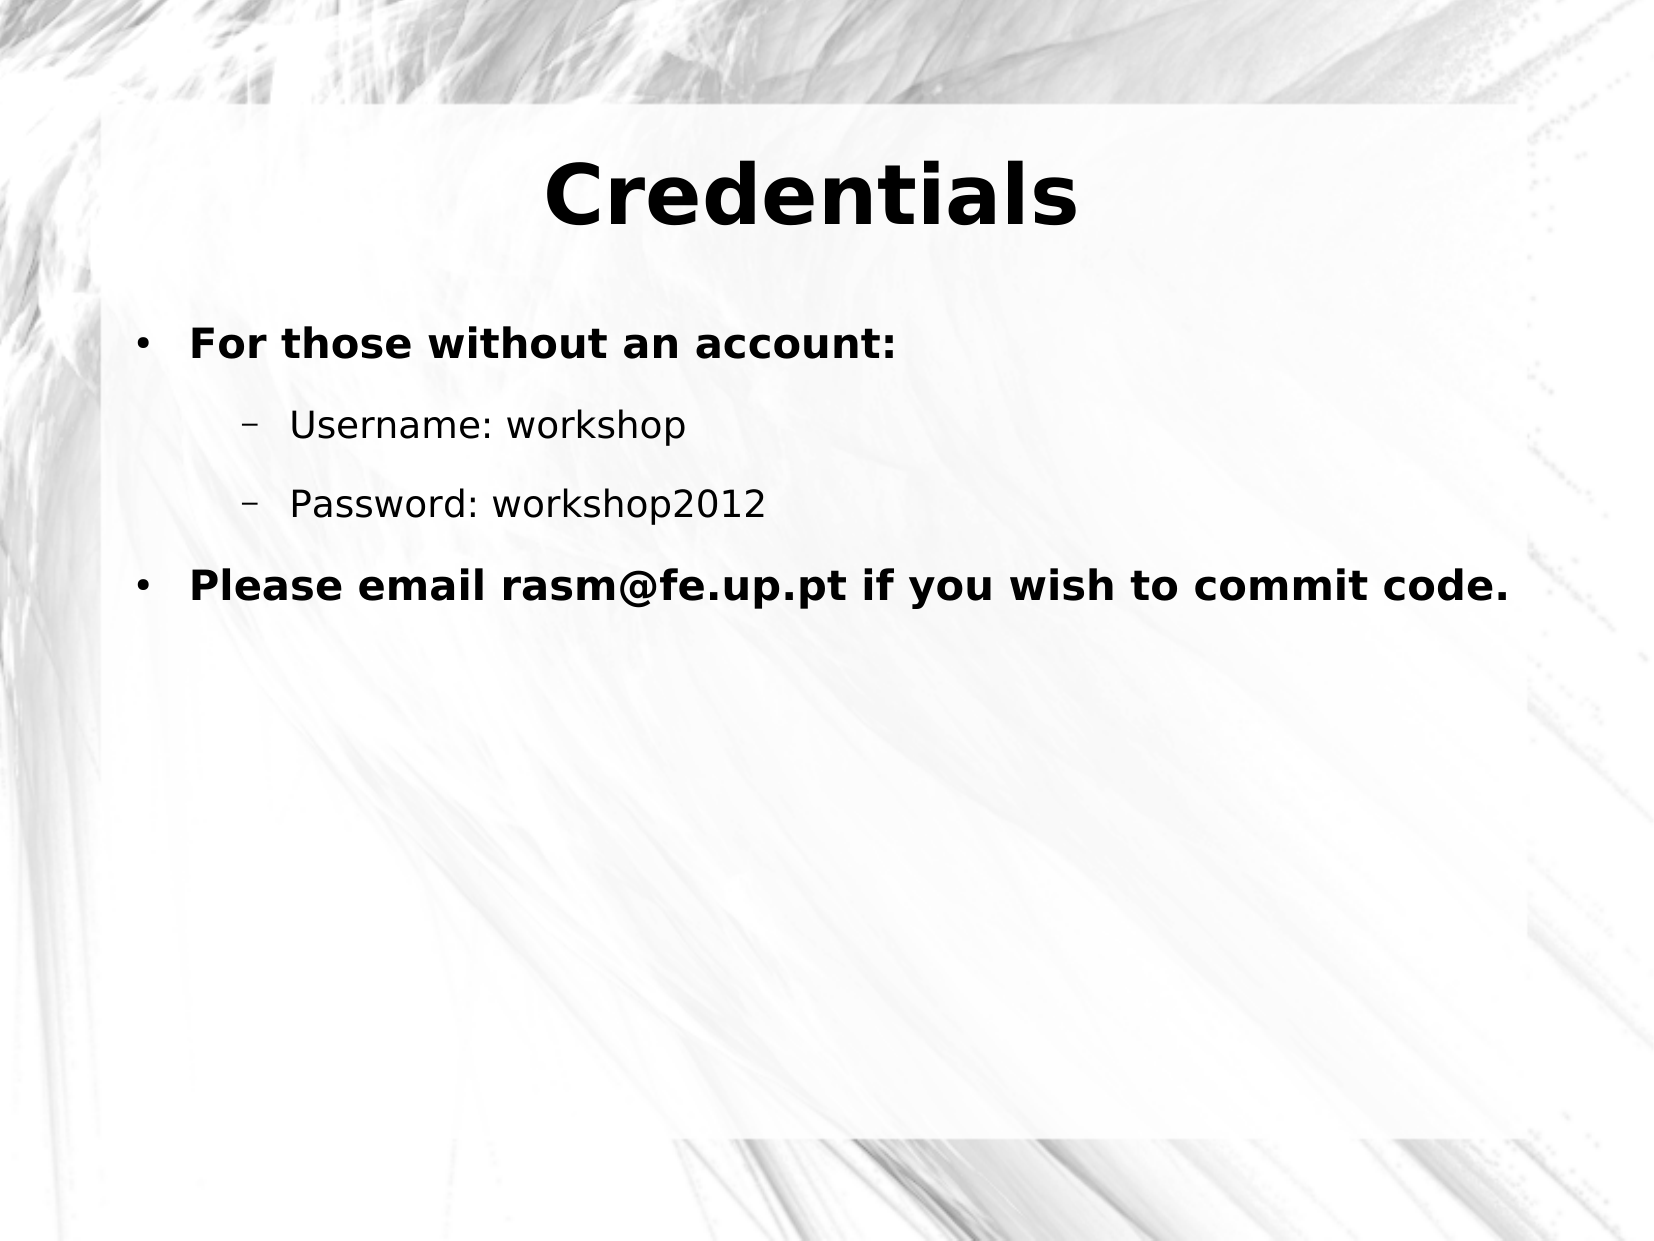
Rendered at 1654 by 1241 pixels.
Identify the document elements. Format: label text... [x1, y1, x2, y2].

picture [0, 0, 1654, 1241]
title Credentials [118, 112, 1506, 281]
list For those without an account: Username: workshop Password: workshop2012 Please email rasm@fe.up.pt if you wish to commit code. [118, 319, 1571, 1040]
